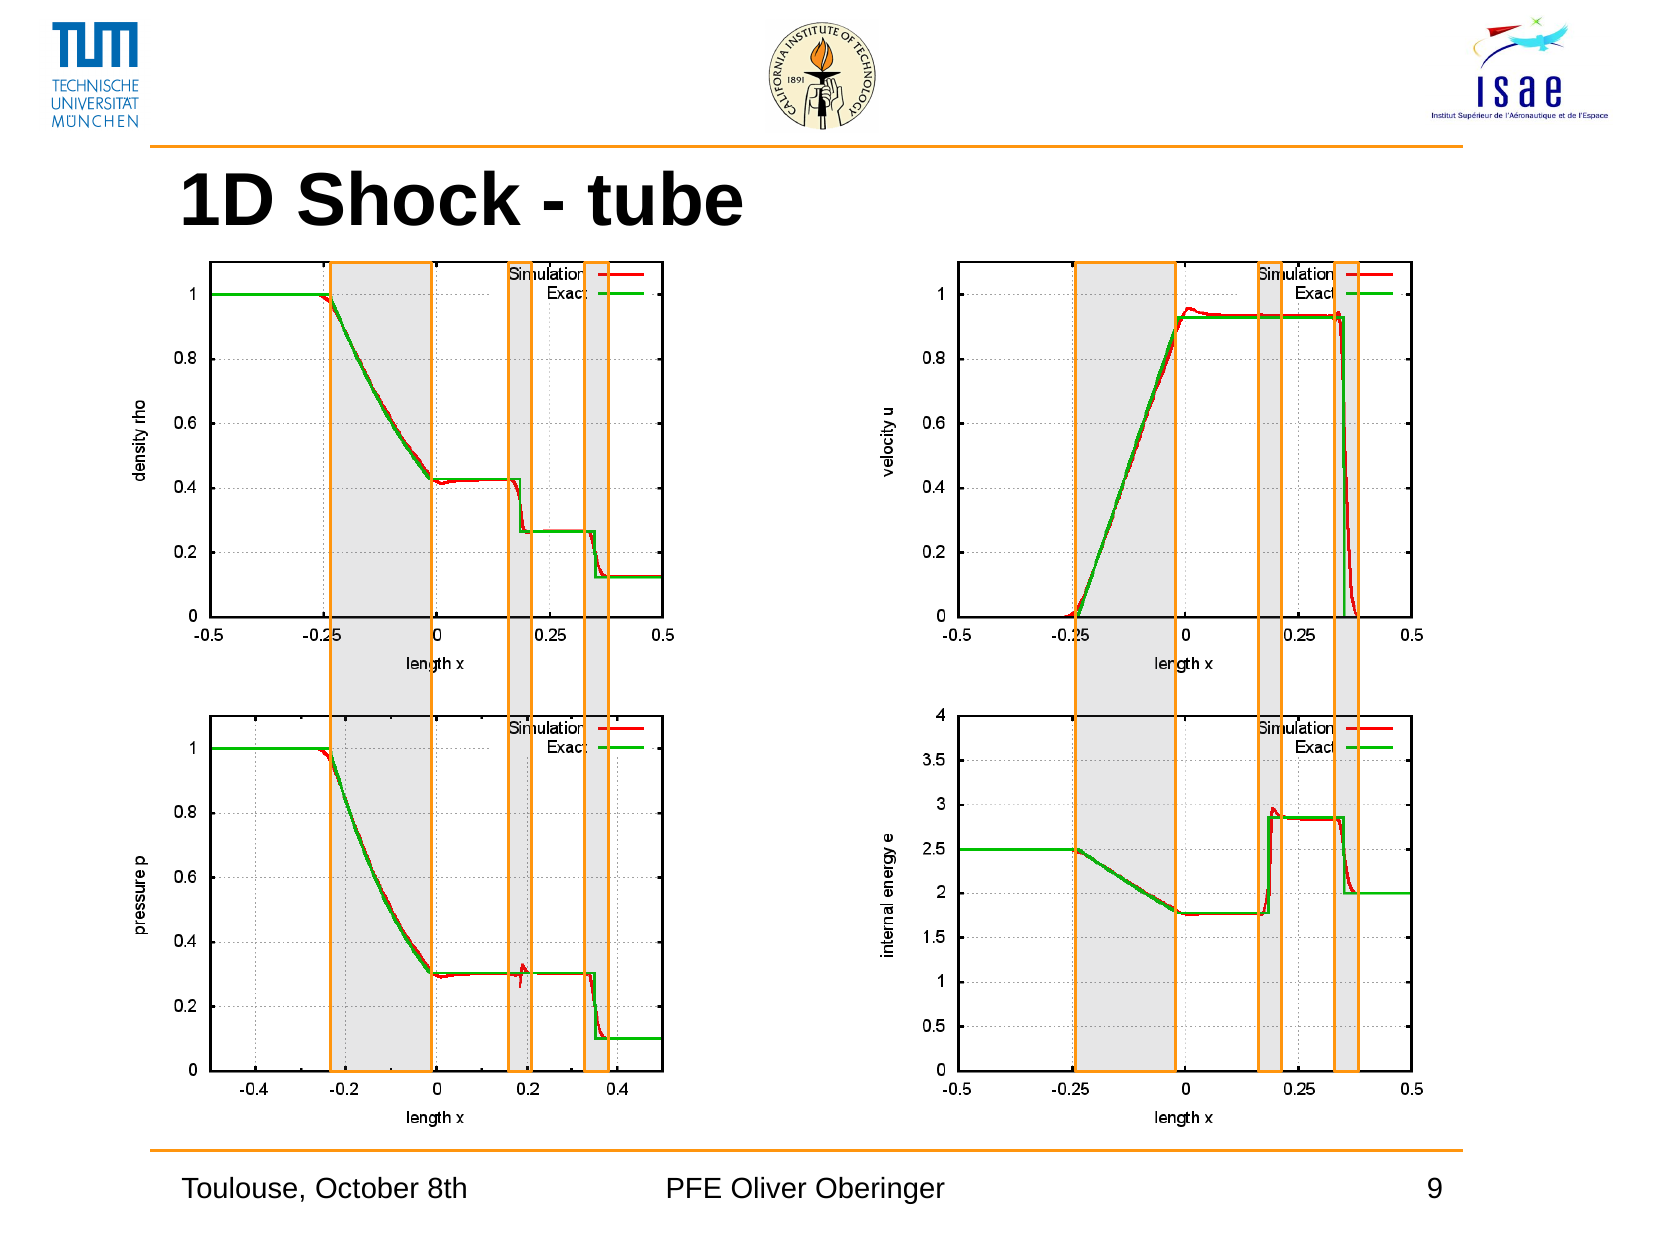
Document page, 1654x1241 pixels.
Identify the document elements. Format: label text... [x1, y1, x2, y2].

picture [1425, 7, 1613, 125]
text_box 9 [1412, 1165, 1490, 1241]
text_box Toulouse, October 8th [166, 1165, 544, 1241]
text_box [508, 262, 532, 1072]
picture [765, 19, 879, 133]
text_box [330, 262, 432, 1072]
picture [106, 696, 687, 1132]
text_box [1258, 262, 1282, 1072]
text_box [1075, 262, 1176, 1072]
picture [854, 242, 1436, 678]
text_box PFE Oliver Oberinger [650, 1165, 1029, 1241]
picture [106, 242, 687, 678]
text_box 1D Shock - tube [164, 150, 761, 249]
picture [854, 696, 1436, 1132]
text_box [1334, 262, 1359, 1072]
text_box [584, 262, 609, 1072]
picture [39, 19, 151, 131]
